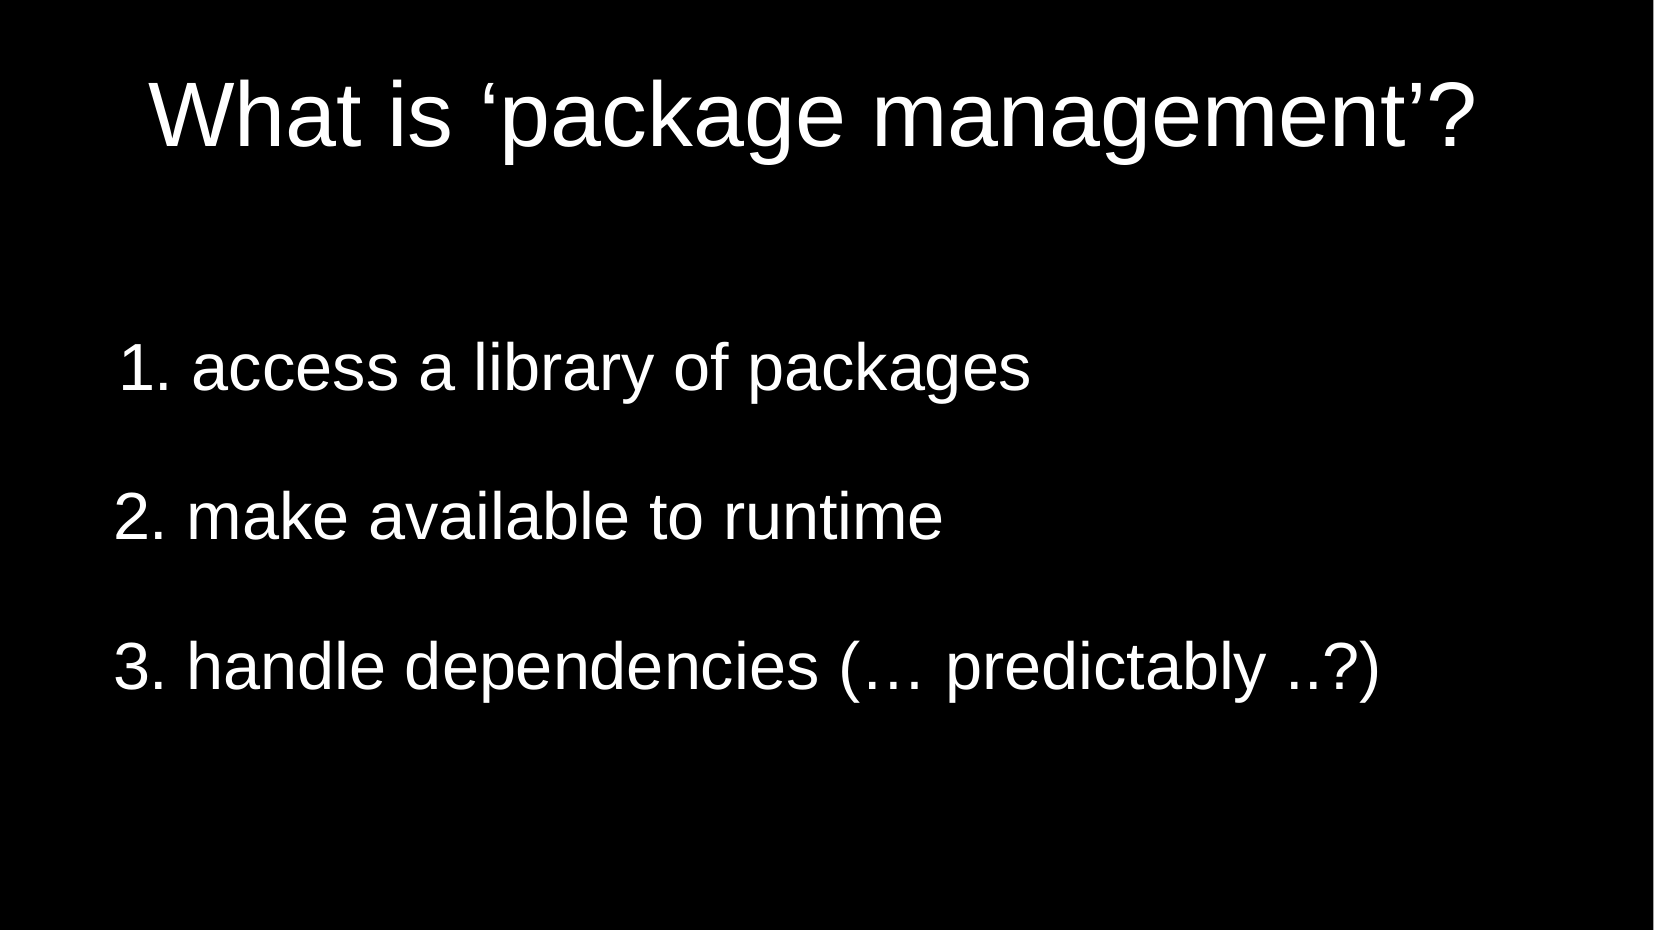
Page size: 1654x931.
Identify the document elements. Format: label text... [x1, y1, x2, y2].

title What is ‘package management’? [82, 37, 1571, 193]
title 1. access a library of packages 2. make available to runtime 3. handle dependencies (… predictably ..?) [59, 295, 1548, 739]
